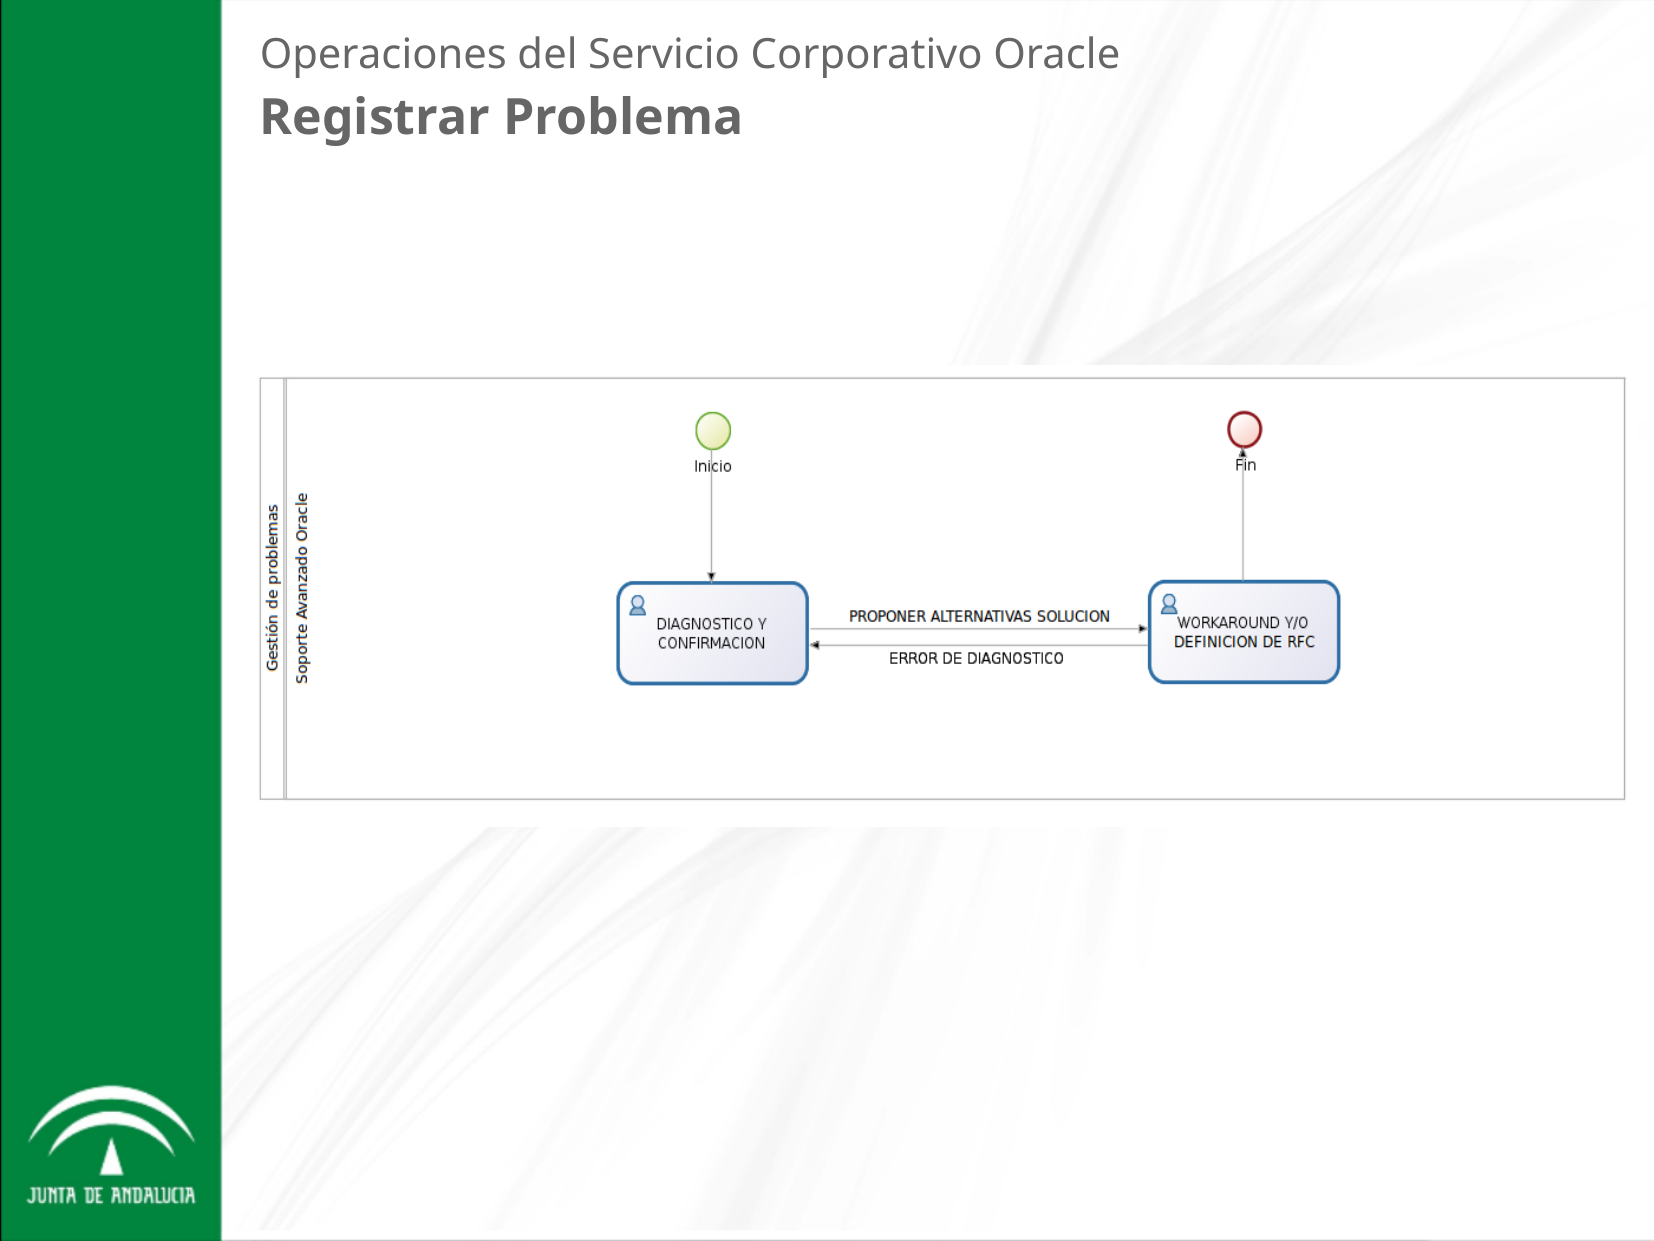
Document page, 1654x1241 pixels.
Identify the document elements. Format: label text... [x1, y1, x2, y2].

picture [0, 0, 1654, 1241]
title Operaciones del Servicio Corporativo Oracle Registrar Problema [259, 35, 1577, 139]
